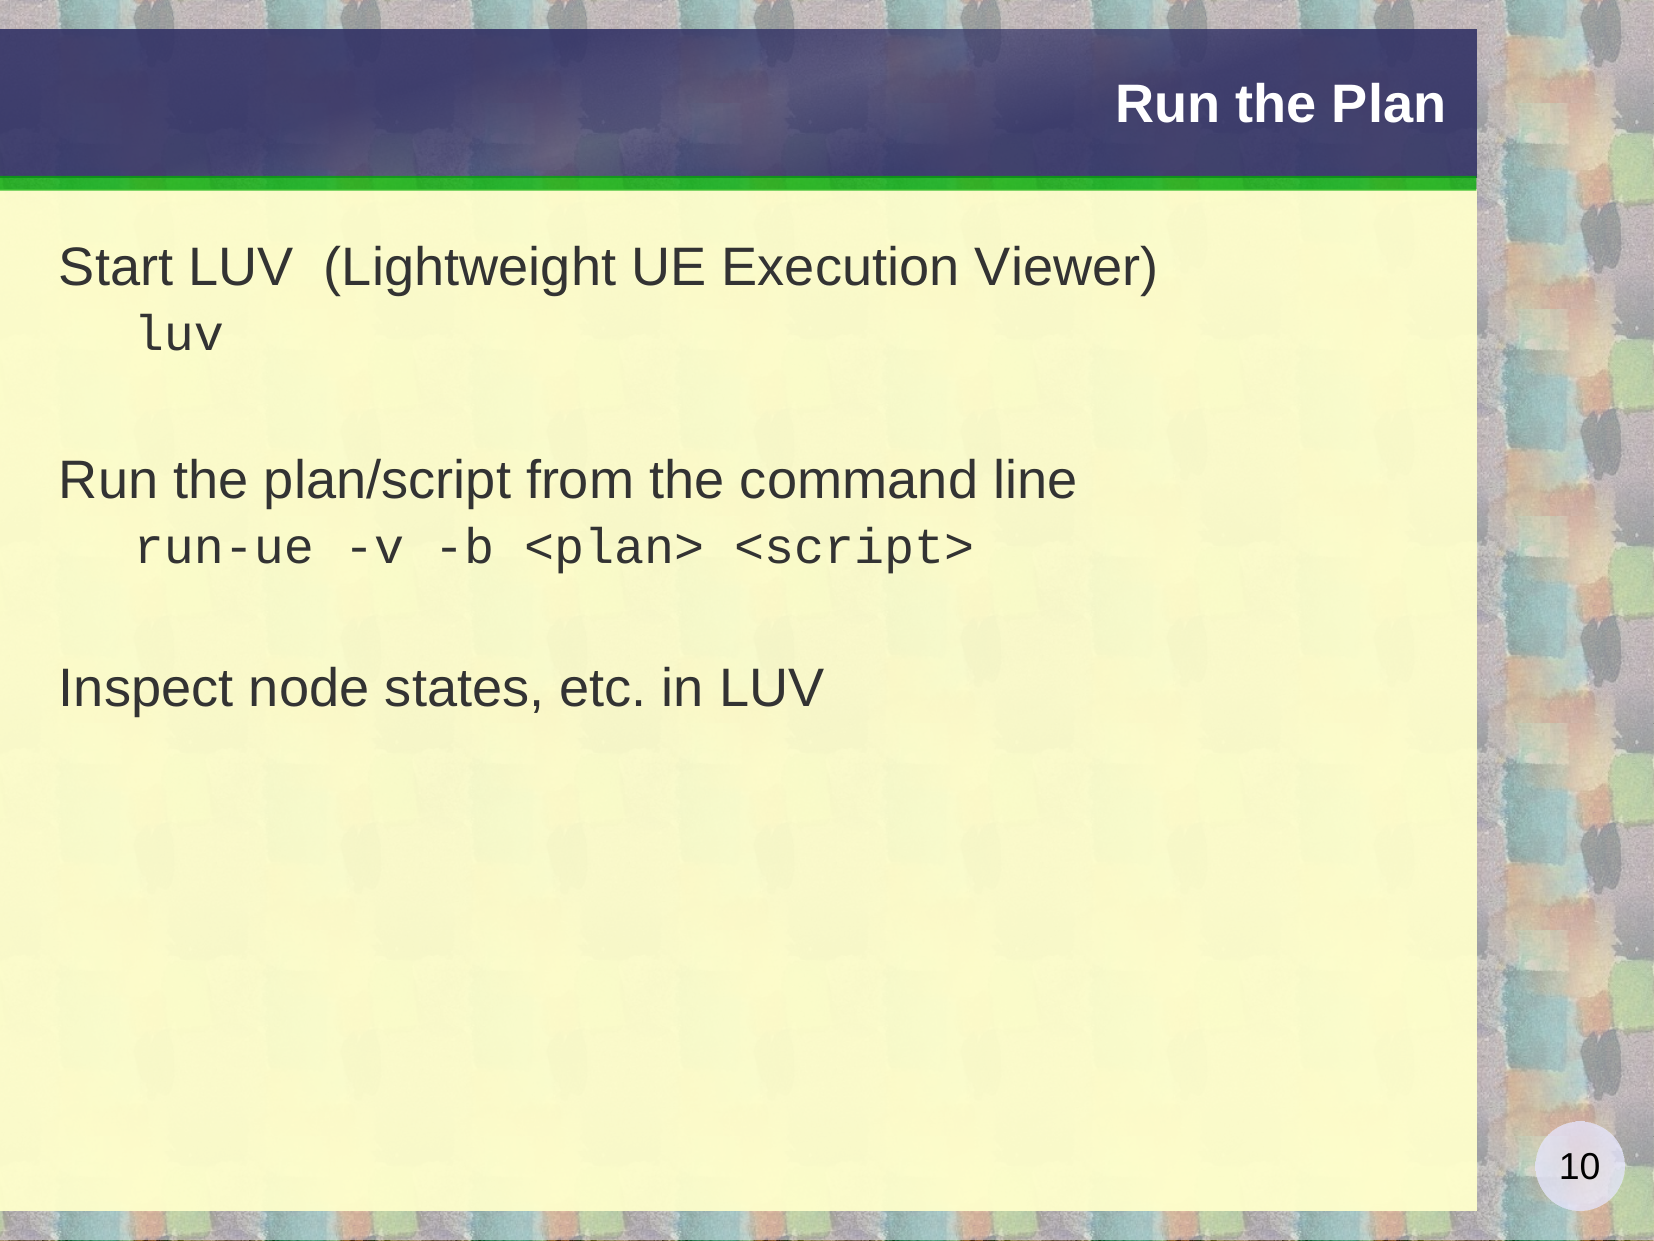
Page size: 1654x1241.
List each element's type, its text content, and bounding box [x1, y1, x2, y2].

title Run the Plan [29, 59, 1447, 148]
list Start LUV (Lightweight UE Execution Viewer) luv Run the plan/script from the command line run-ue -v -b <plan> <script> Inspect node states, etc. in LUV [59, 236, 1418, 1182]
